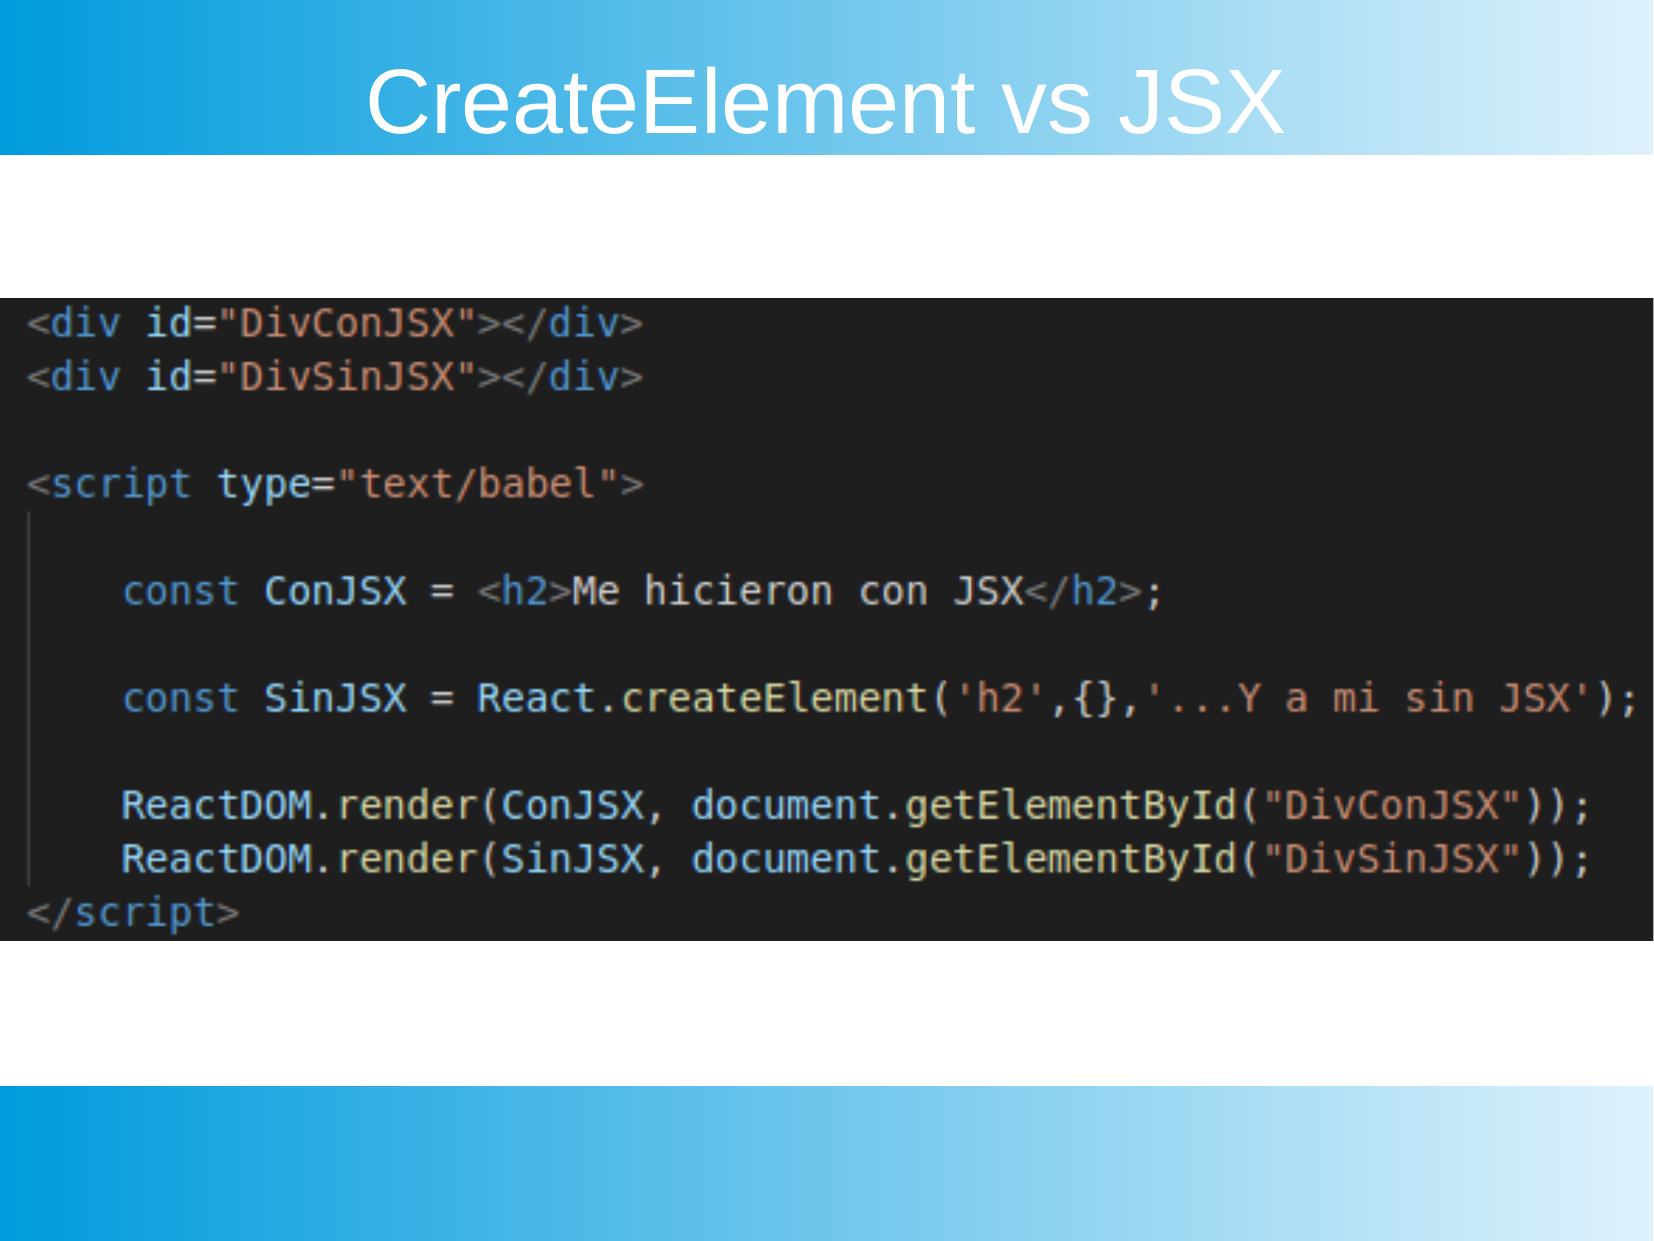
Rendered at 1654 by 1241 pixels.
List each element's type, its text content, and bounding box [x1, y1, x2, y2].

title CreateElement vs JSX [82, 49, 1571, 155]
picture [0, 298, 1654, 941]
